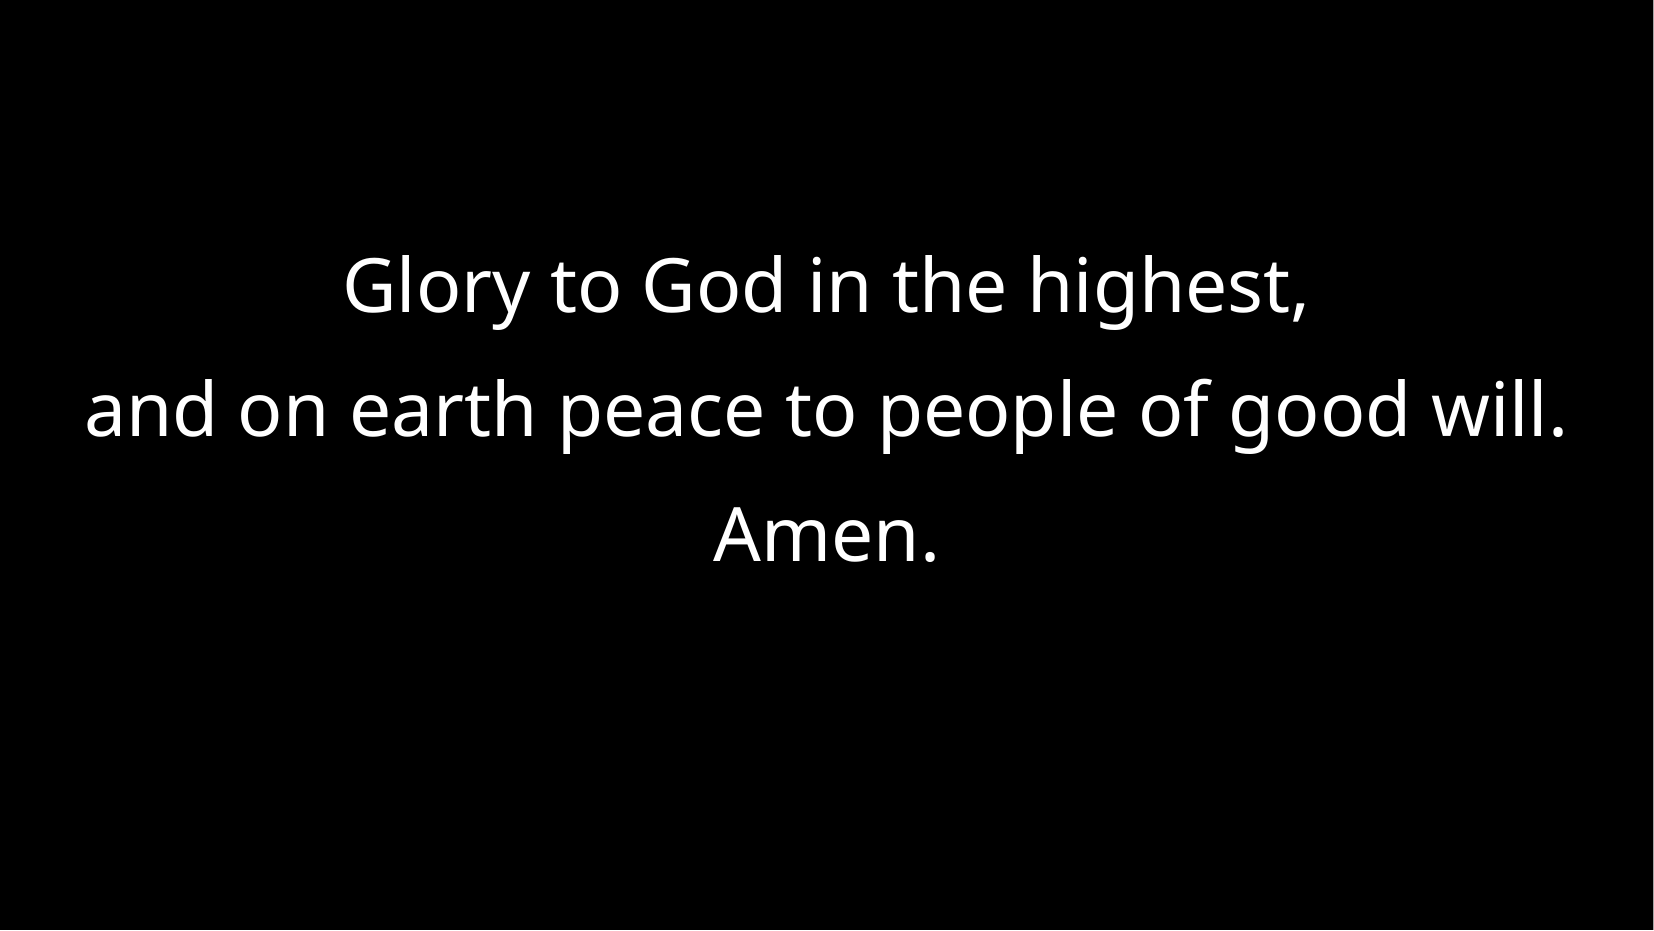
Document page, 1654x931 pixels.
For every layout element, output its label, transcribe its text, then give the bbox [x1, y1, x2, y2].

list Glory to God in the highest, and on earth peace to people of good will. Amen. [0, 230, 1654, 770]
